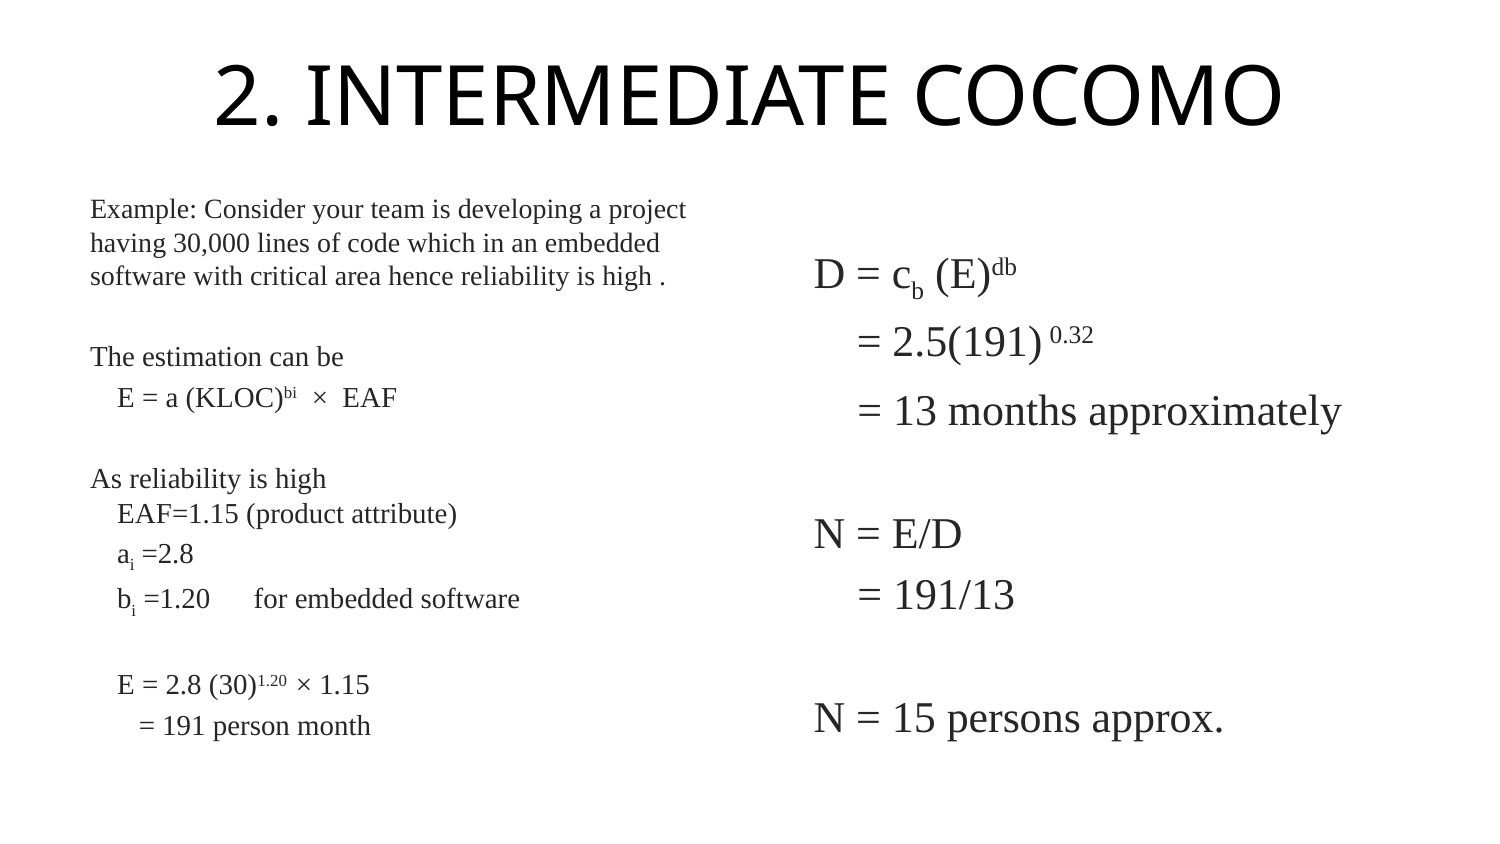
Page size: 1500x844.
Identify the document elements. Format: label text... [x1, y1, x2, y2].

list D = cb (E)db = 2.5(191) 0.32 = 13 months approximately N = E/D = 191/13 N = 15 persons approx. [762, 183, 1425, 757]
list Example: Consider your team is developing a project having 30,000 lines of code which in an embedded software with critical area hence reliability is high . The estimation can be E = a (KLOC)bi × EAF As reliability is high EAF=1.15 (product attribute) ai =2.8 bi =1.20 for embedded software E = 2.8 (30)1.20 × 1.15 = 191 person month [75, 183, 738, 757]
title 2. Intermediate COCOMO [75, 21, 1425, 162]
